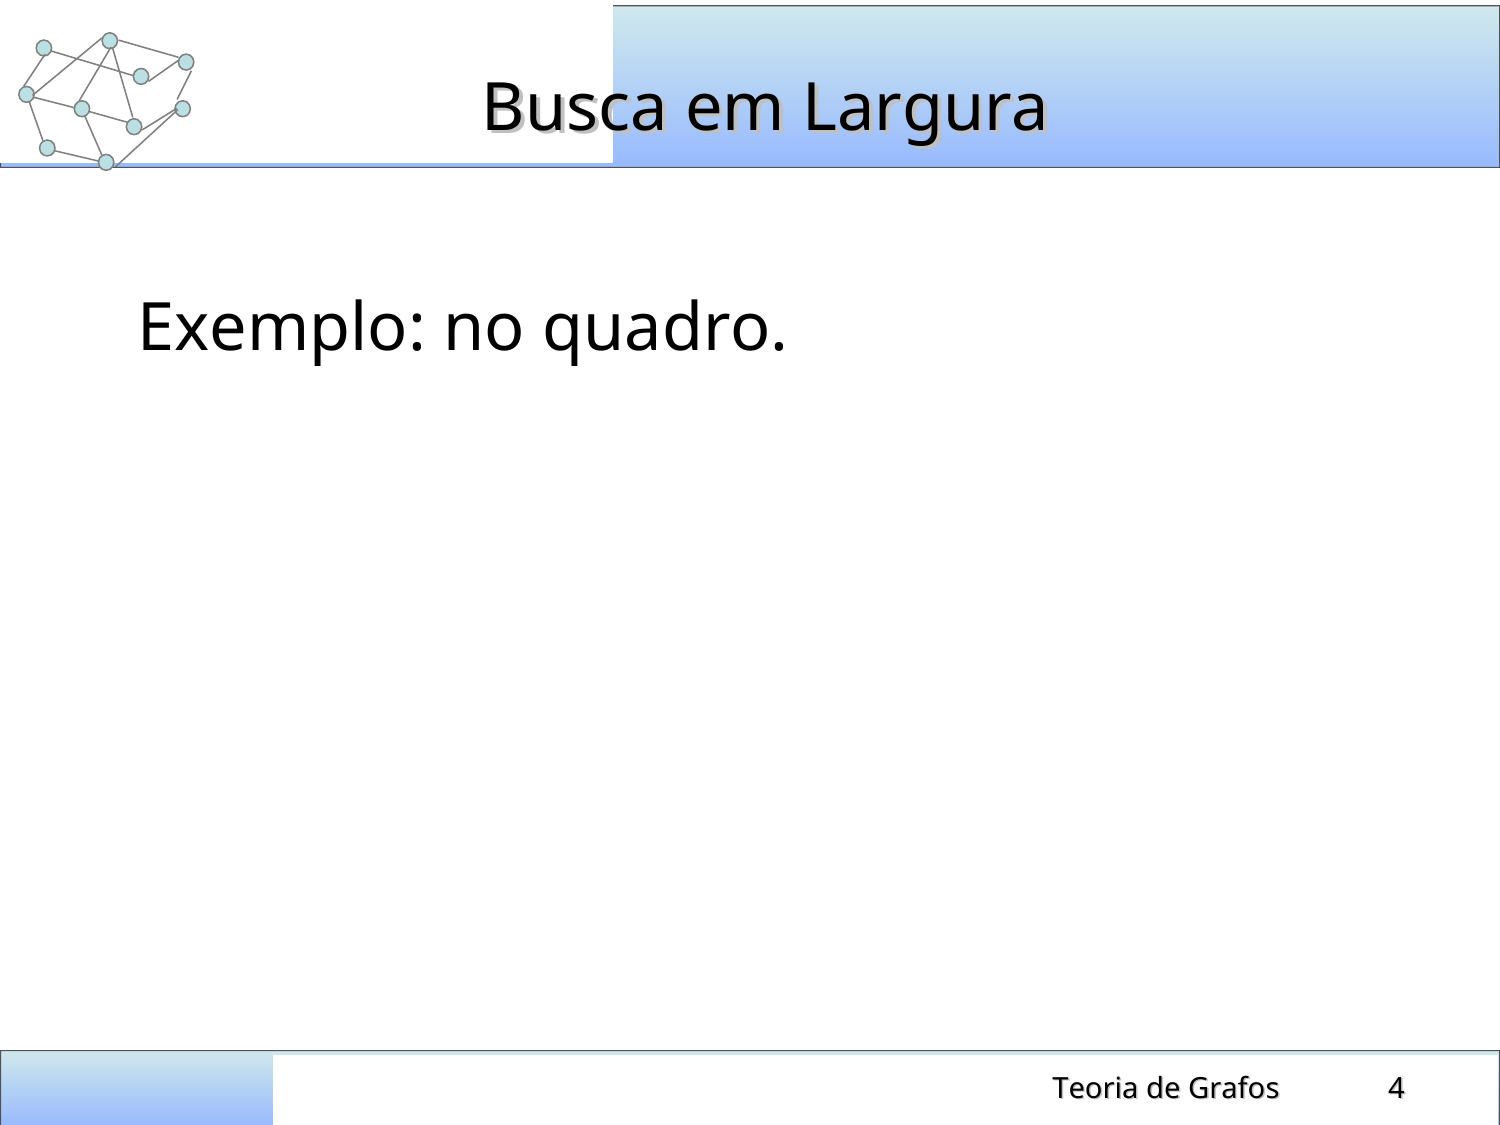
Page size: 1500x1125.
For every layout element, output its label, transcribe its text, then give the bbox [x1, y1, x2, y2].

title Busca em Largura [237, 48, 1295, 144]
list Exemplo: no quadro. [137, 262, 1445, 955]
